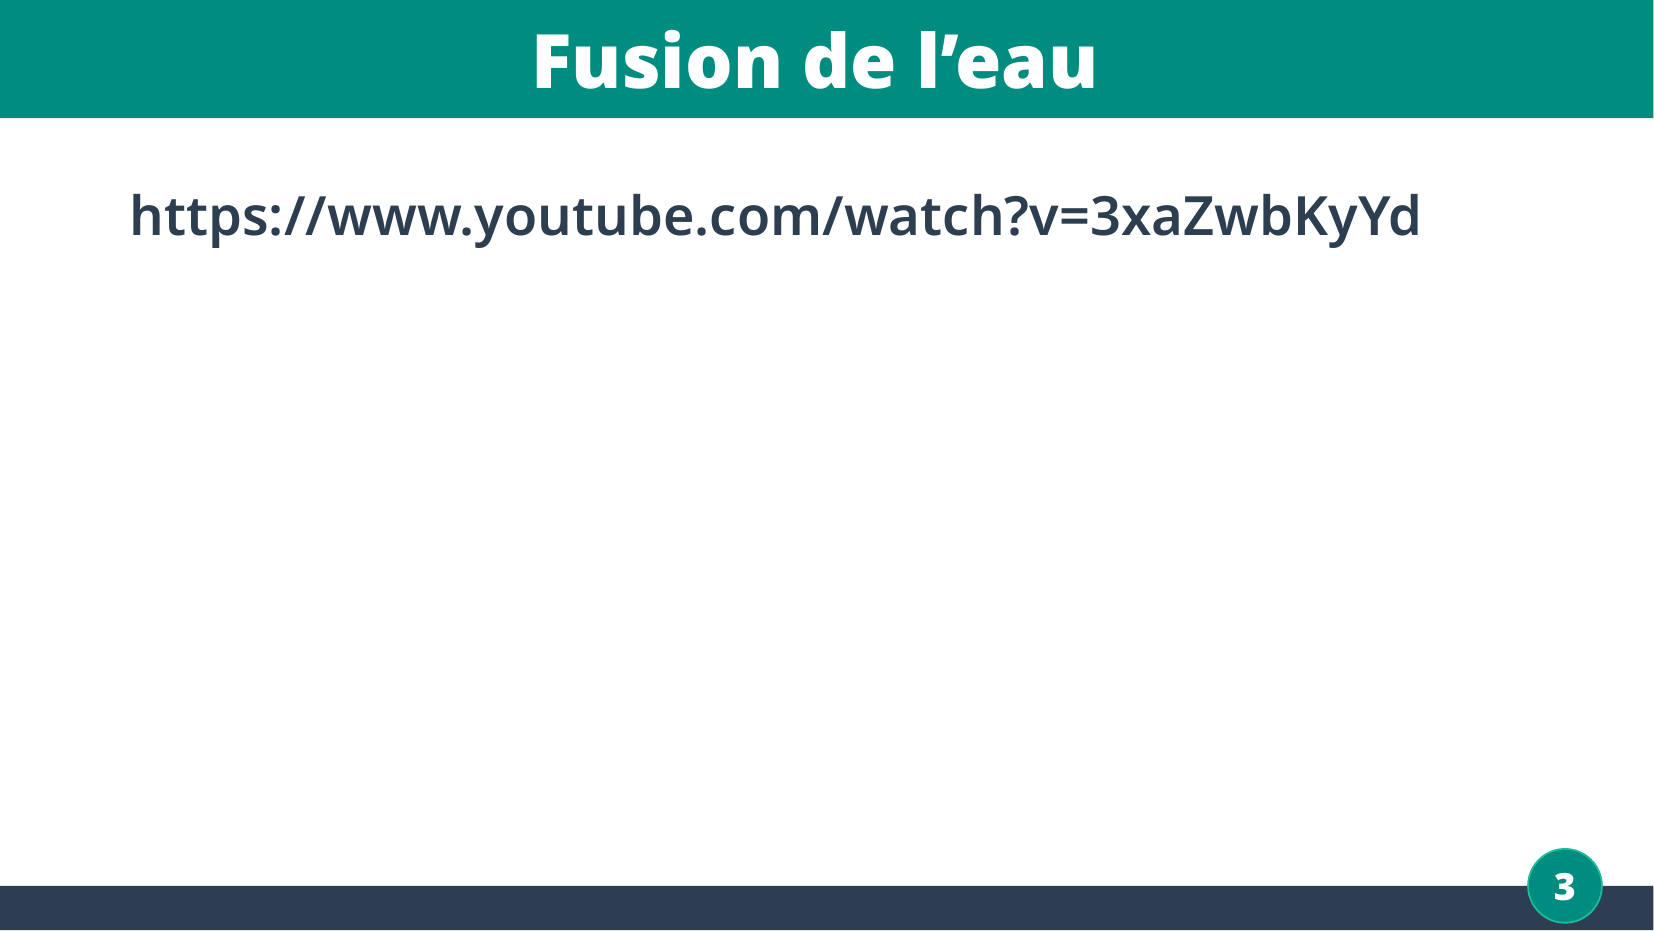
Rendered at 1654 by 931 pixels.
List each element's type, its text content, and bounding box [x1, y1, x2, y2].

list https://www.youtube.com/watch?v=3xaZwbKyYd [59, 177, 1595, 864]
title Fusion de l’eau [59, 0, 1595, 118]
